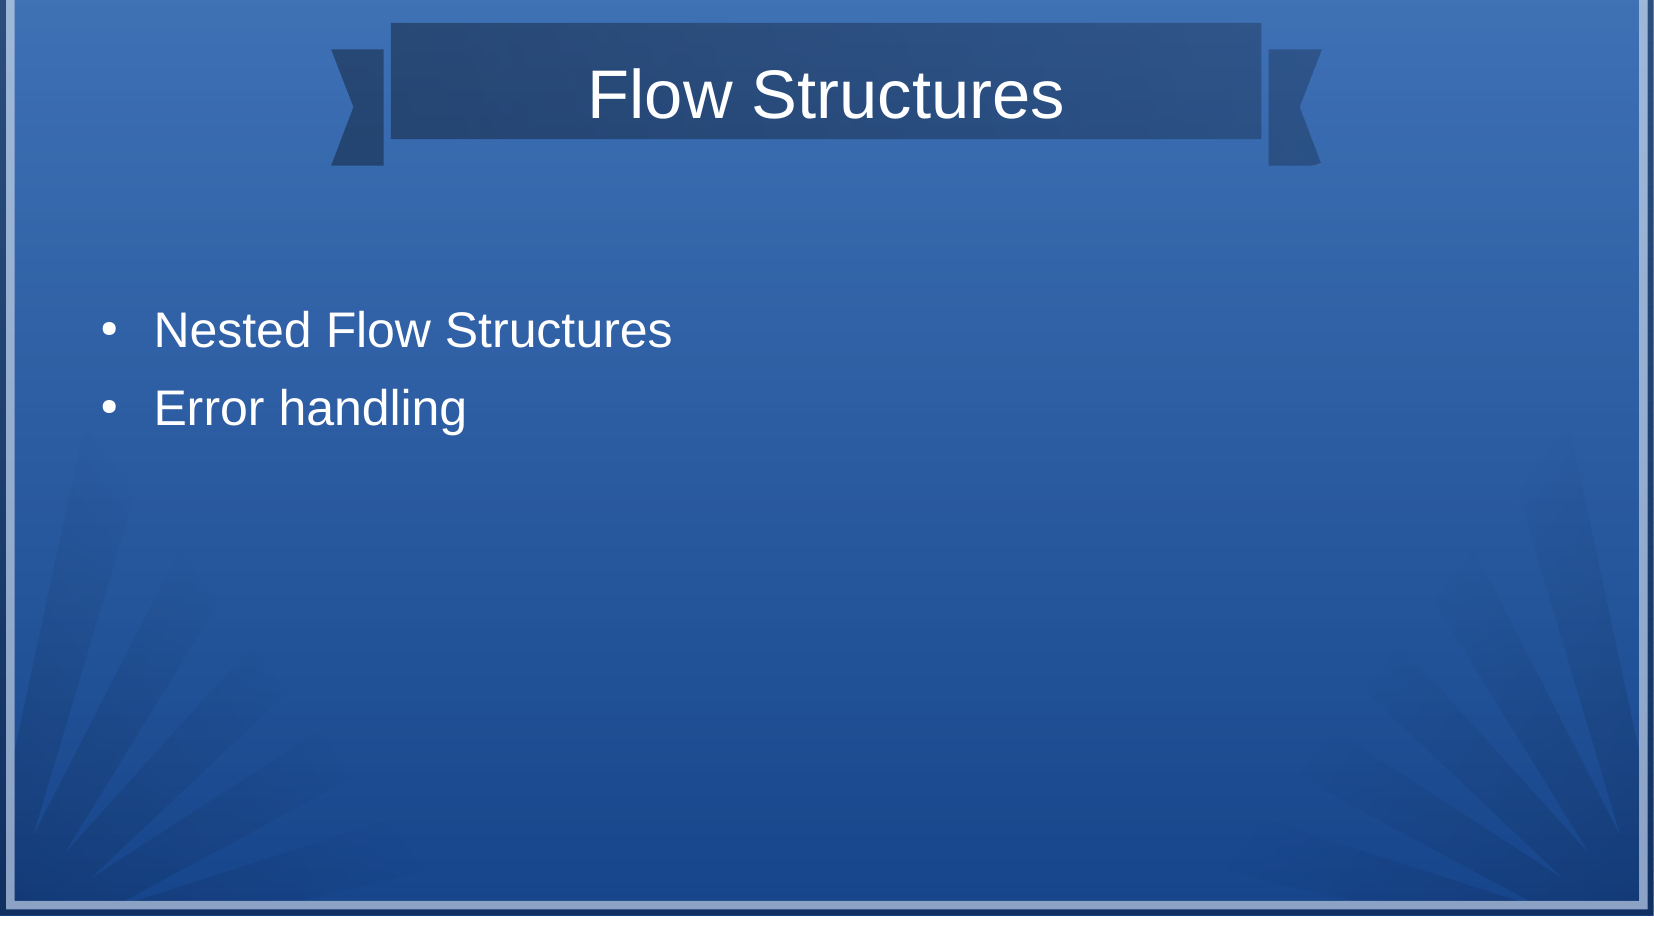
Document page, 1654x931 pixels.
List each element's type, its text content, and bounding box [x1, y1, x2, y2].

list Nested Flow Structures Error handling [82, 224, 1571, 848]
title Flow Structures [389, 35, 1264, 154]
